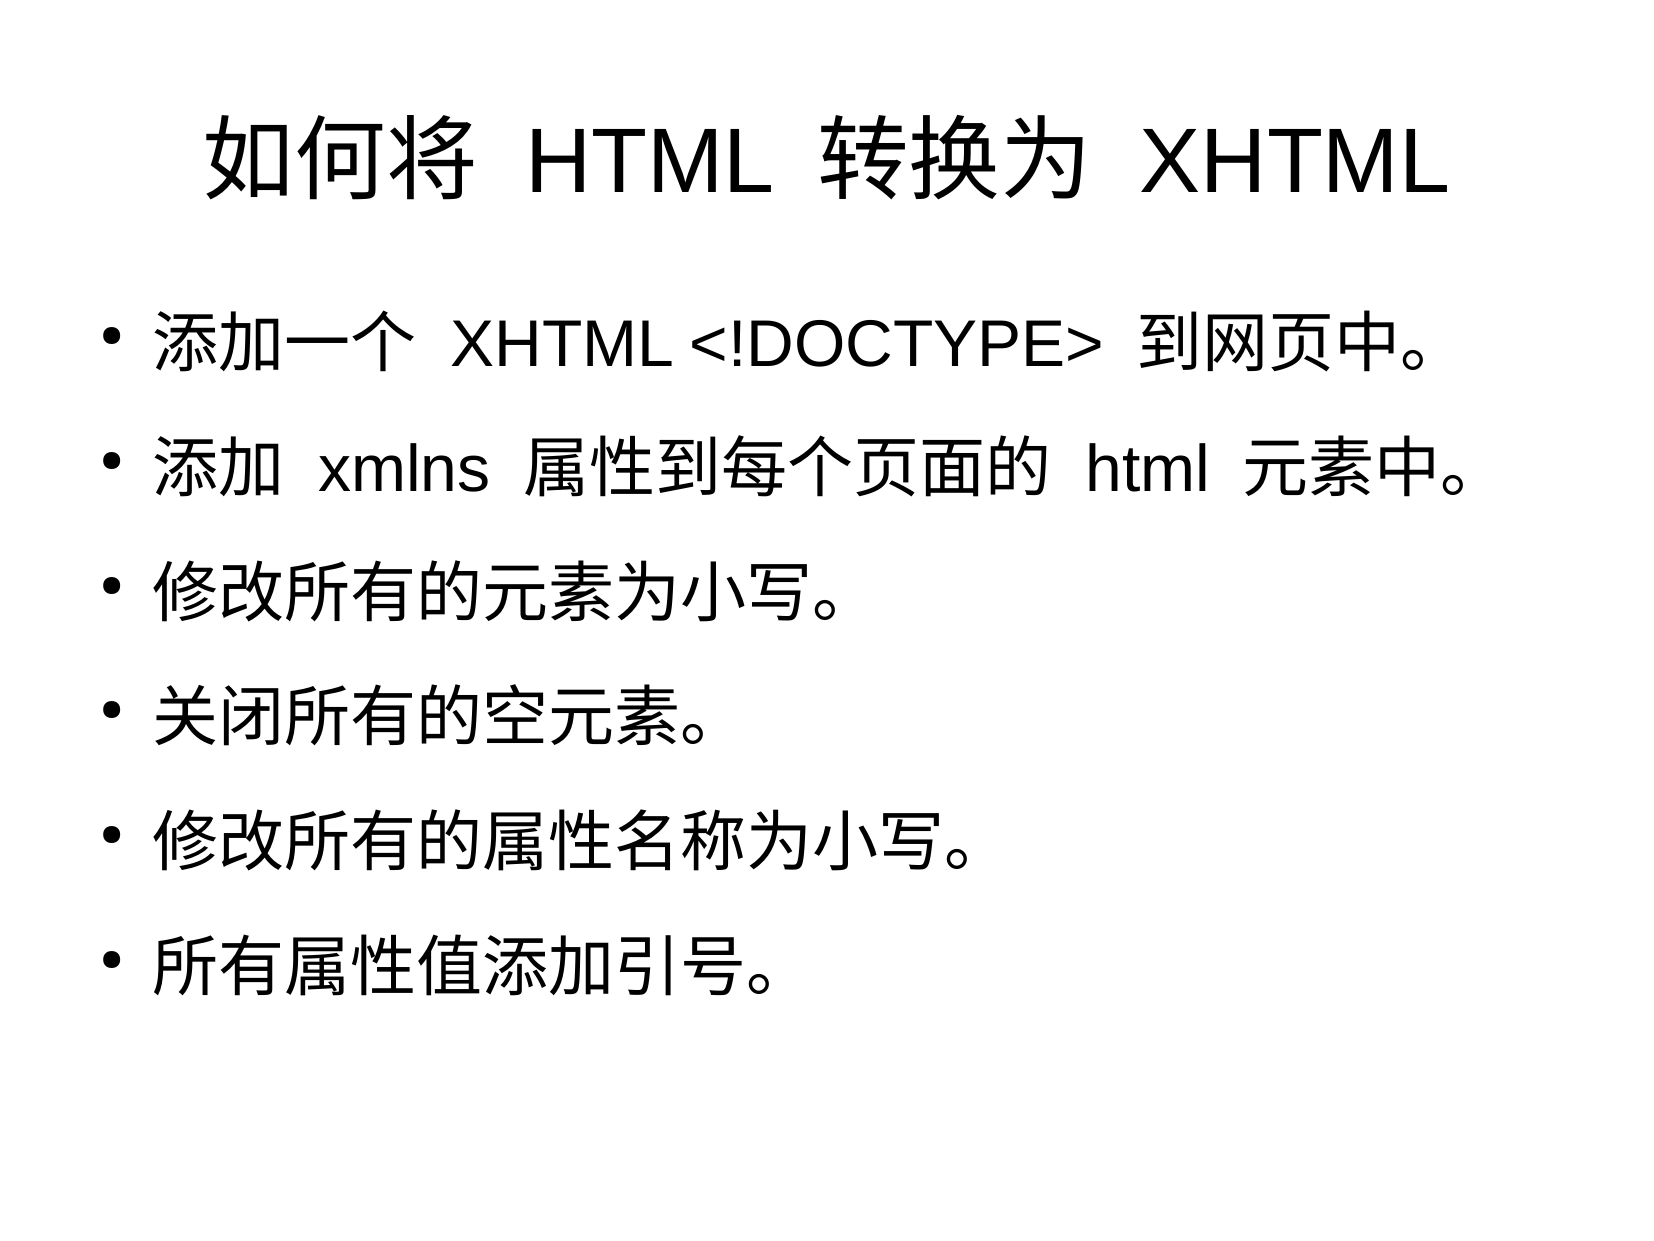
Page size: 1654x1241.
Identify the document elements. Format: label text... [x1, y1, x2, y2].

list 添加一个 XHTML <!DOCTYPE> 到网页中。 添加 xmlns 属性到每个页面的 html 元素中。 修改所有的元素为小写。 关闭所有的空元素。 修改所有的属性名称为小写。 所有属性值添加引号。 [82, 290, 1571, 1010]
title 如何将 HTML 转换为 XHTML [82, 49, 1571, 257]
